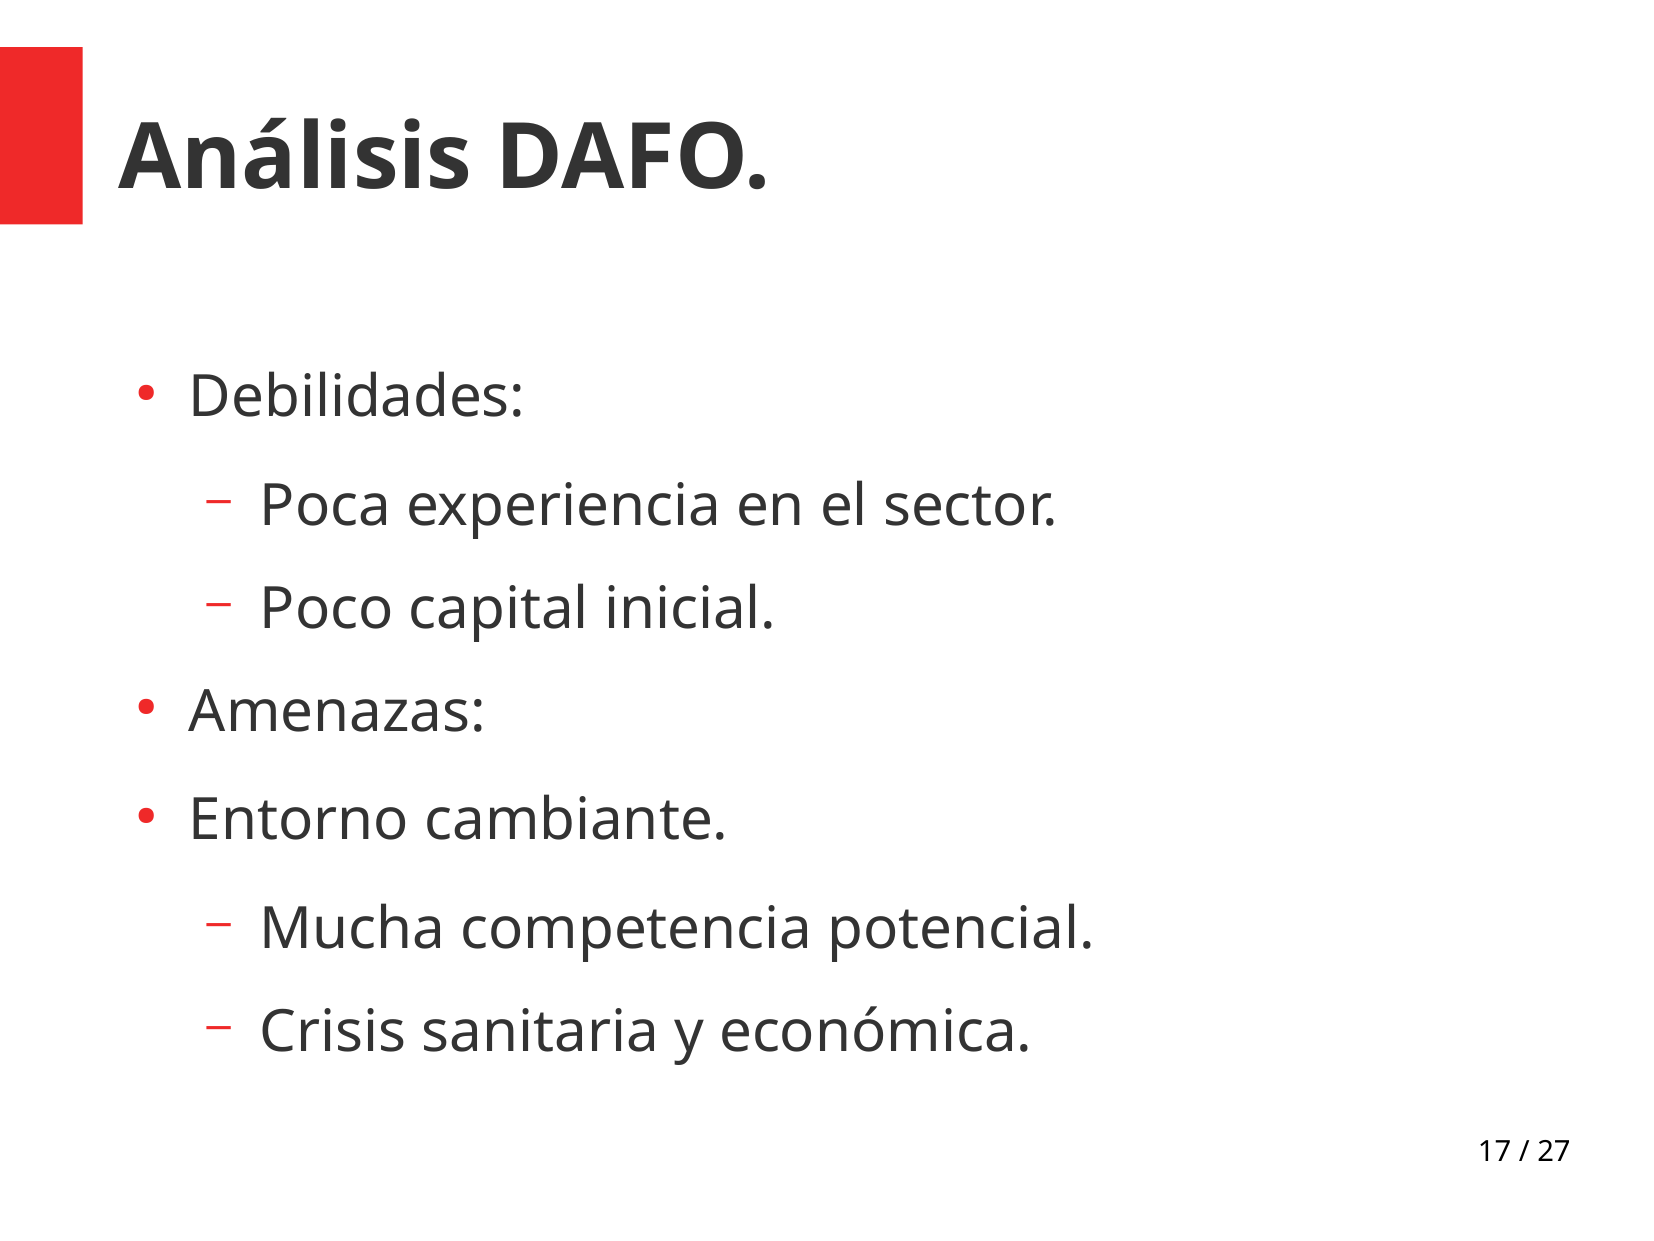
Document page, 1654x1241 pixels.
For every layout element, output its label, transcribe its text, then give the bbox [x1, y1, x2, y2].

title Análisis DAFO. [118, 49, 1571, 257]
list Debilidades: Poca experiencia en el sector. Poco capital inicial. Amenazas: Entorno cambiante. Mucha competencia potencial. Crisis sanitaria y económica. [118, 354, 1536, 1074]
